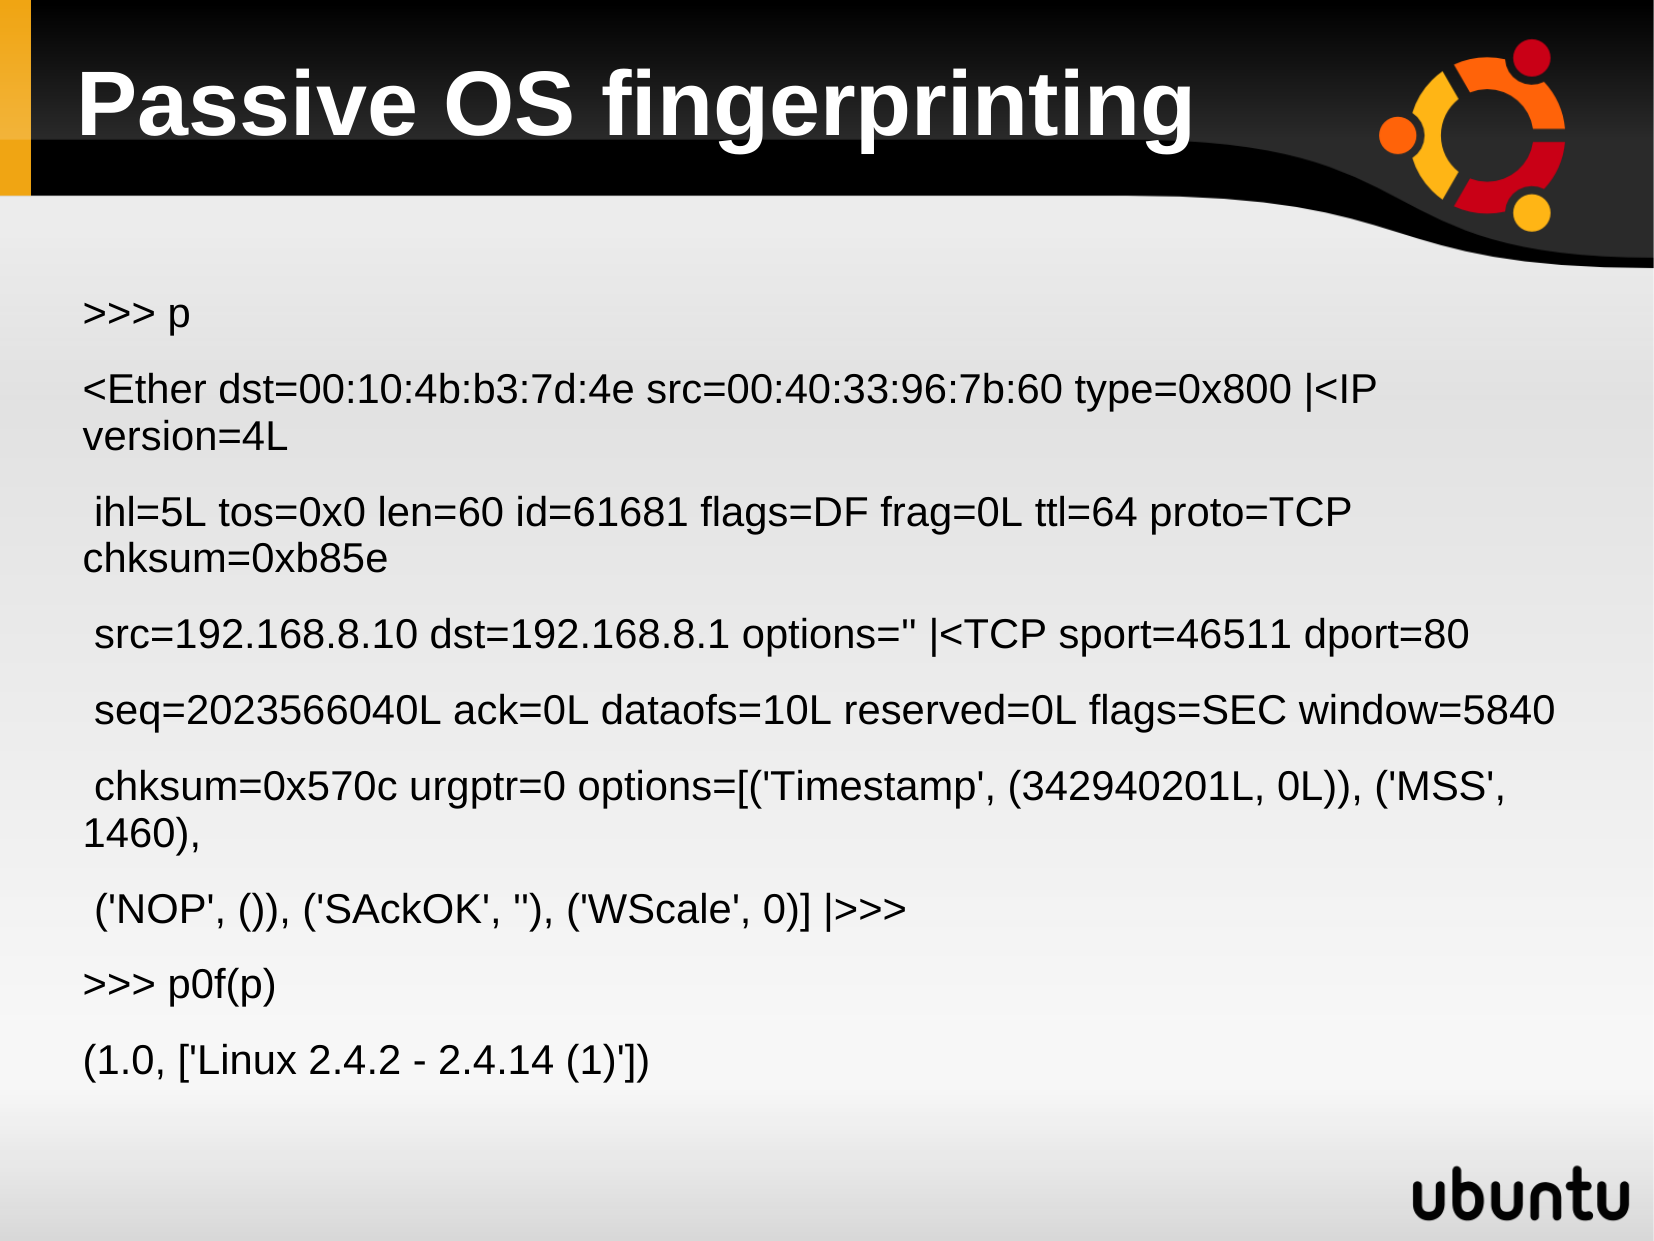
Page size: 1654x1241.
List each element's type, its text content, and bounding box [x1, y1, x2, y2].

picture [0, 0, 1654, 1241]
list >>> p <Ether dst=00:10:4b:b3:7d:4e src=00:40:33:96:7b:60 type=0x800 |<IP version=4L ihl=5L tos=0x0 len=60 id=61681 flags=DF frag=0L ttl=64 proto=TCP chksum=0xb85e src=192.168.8.10 dst=192.168.8.1 options='' |<TCP sport=46511 dport=80 seq=2023566040L ack=0L dataofs=10L reserved=0L flags=SEC window=5840 chksum=0x570c urgptr=0 options=[('Timestamp', (342940201L, 0L)), ('MSS', 1460), ('NOP', ()), ('SAckOK', ''), ('WScale', 0)] |>>> >>> p0f(p) (1.0, ['Linux 2.4.2 - 2.4.14 (1)']) [82, 290, 1571, 1160]
title Passive OS fingerprinting [76, 7, 1565, 200]
